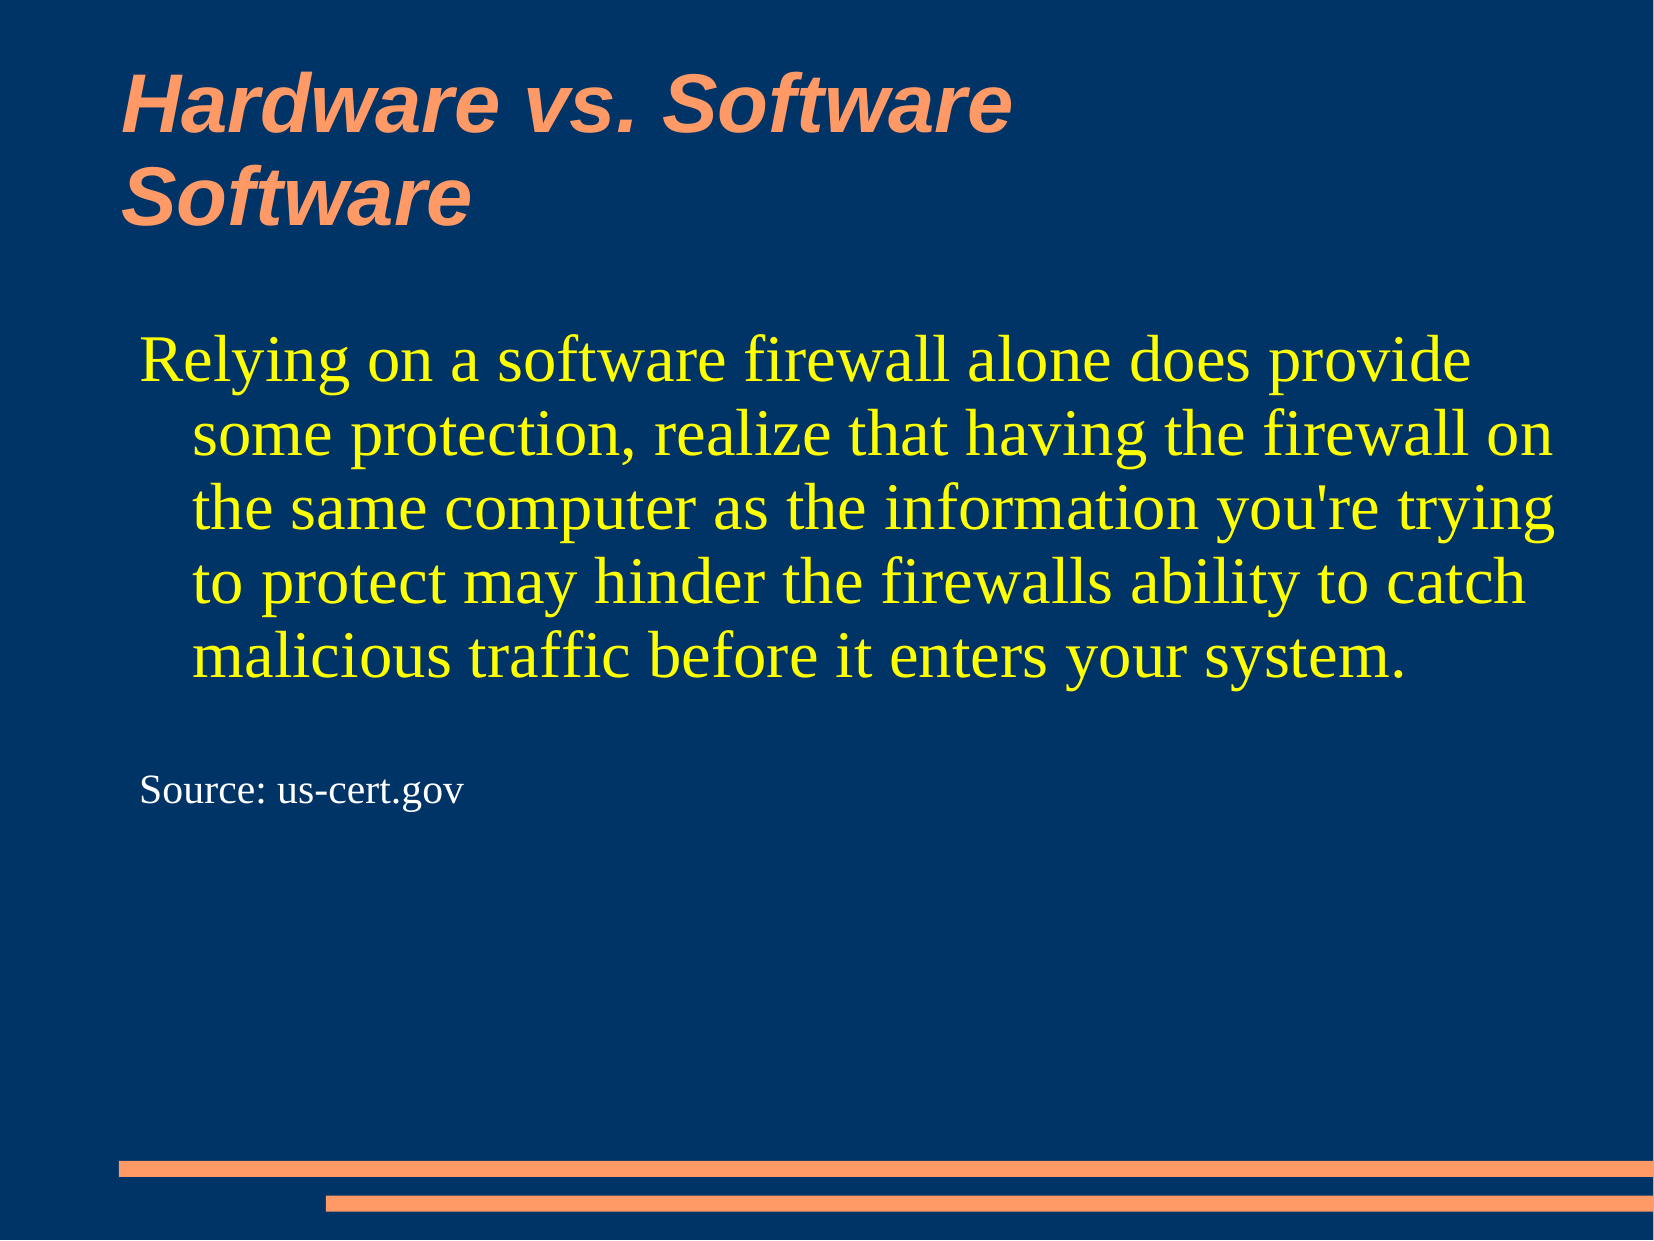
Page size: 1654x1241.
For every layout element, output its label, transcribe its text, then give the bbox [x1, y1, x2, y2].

list Relying on a software firewall alone does provide some protection, realize that having the firewall on the same computer as the information you're trying to protect may hinder the firewalls ability to catch malicious traffic before it enters your system. Source: us-cert.gov [121, 322, 1561, 1149]
title Hardware vs. Software Software [121, 46, 1534, 254]
